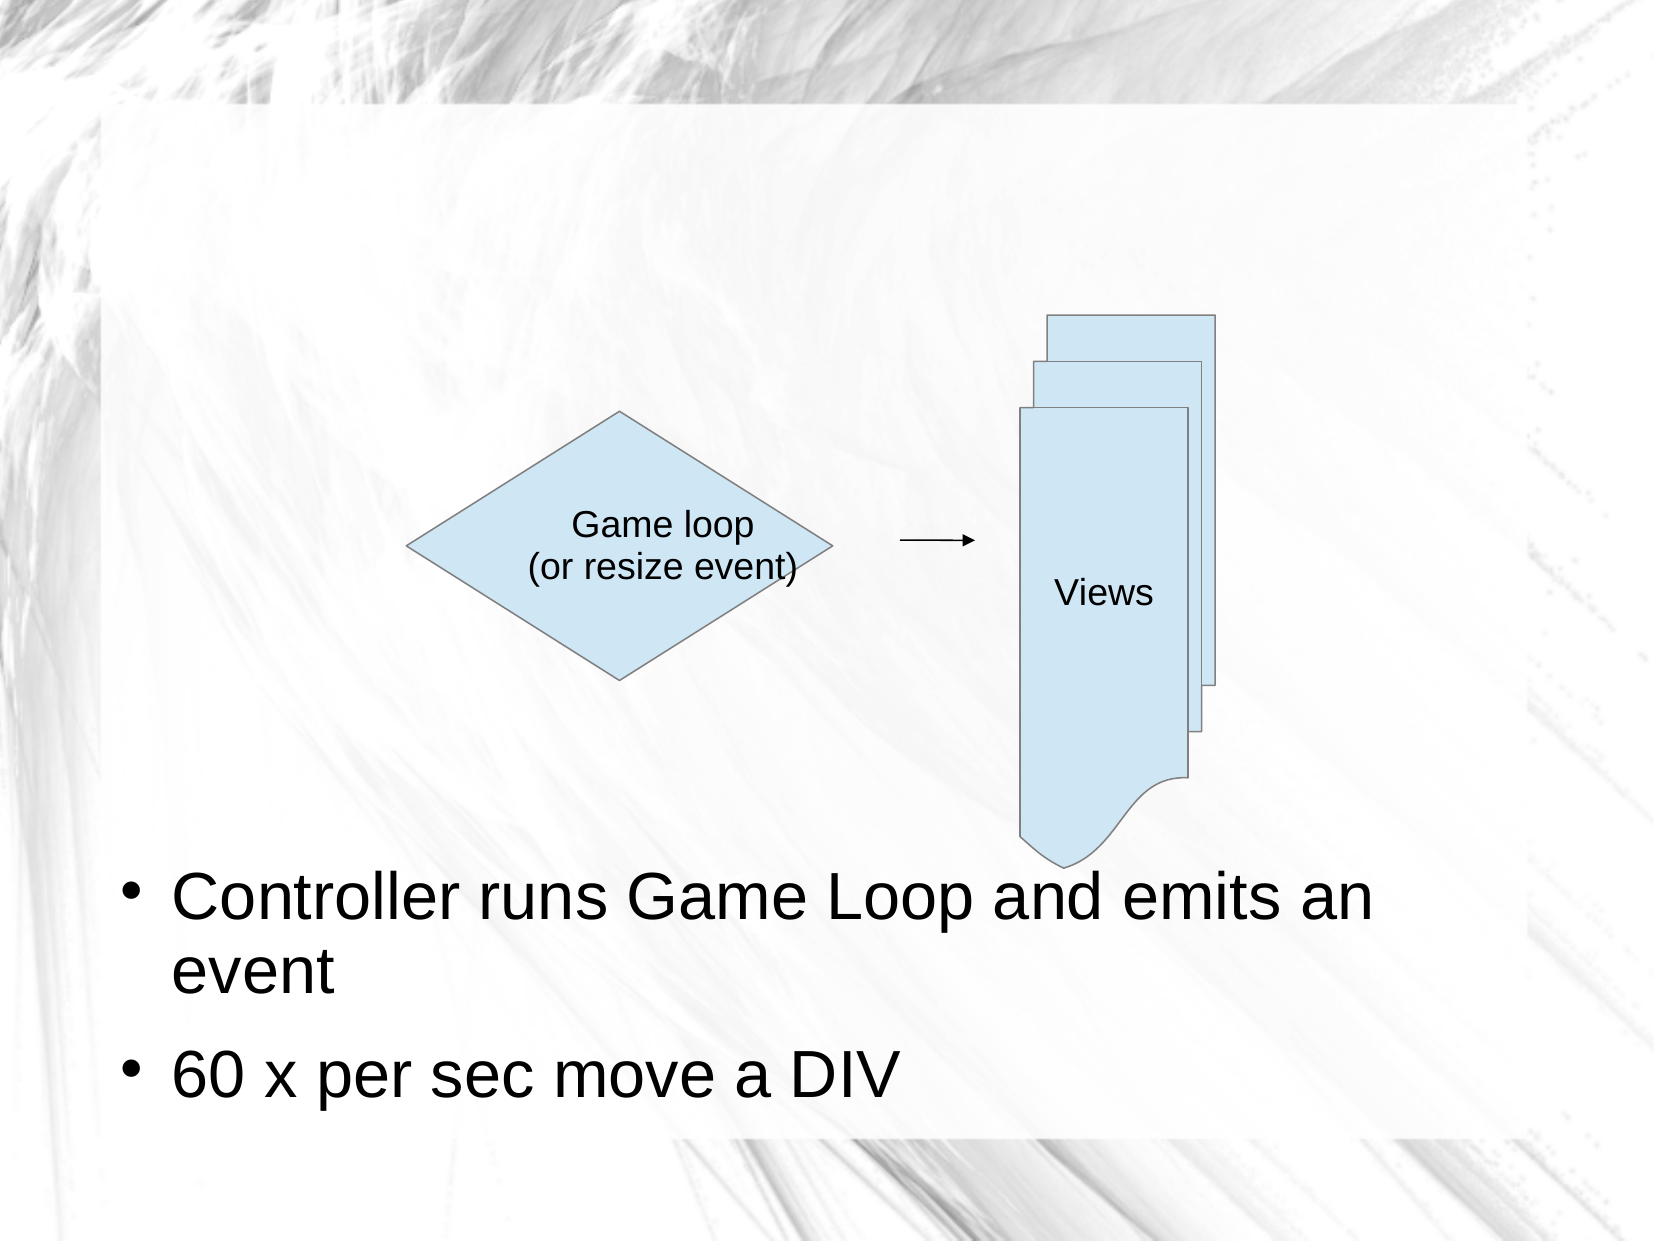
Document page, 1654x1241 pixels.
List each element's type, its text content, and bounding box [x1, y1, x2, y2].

text_box Views [1020, 315, 1216, 855]
picture [0, 0, 1654, 1241]
list Controller runs Game Loop and emits an event 60 x per sec move a DIV [102, 855, 1556, 1241]
text_box Game loop (or resize event) [406, 411, 833, 681]
